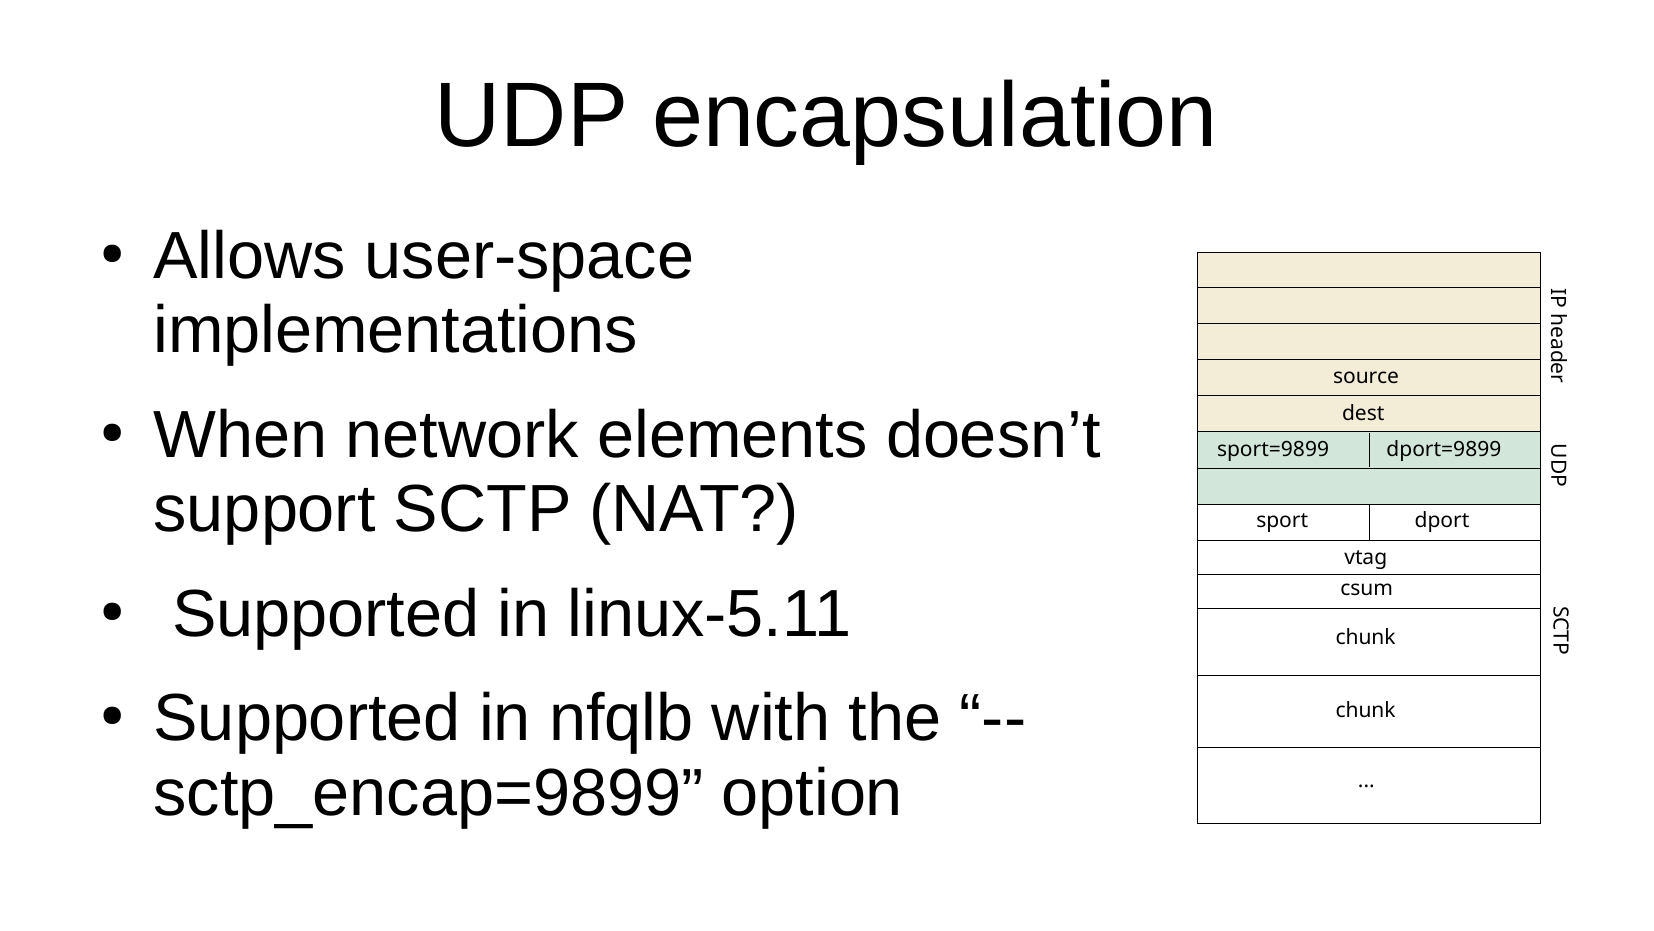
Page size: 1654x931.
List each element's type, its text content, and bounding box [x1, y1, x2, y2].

list Allows user-space implementations When network elements doesn’t support SCTP (NAT?) Supported in linux-5.11 Supported in nfqlb with the “--sctp_encap=9899” option [82, 217, 1141, 841]
title UDP encapsulation [82, 37, 1571, 193]
picture [1185, 240, 1581, 837]
